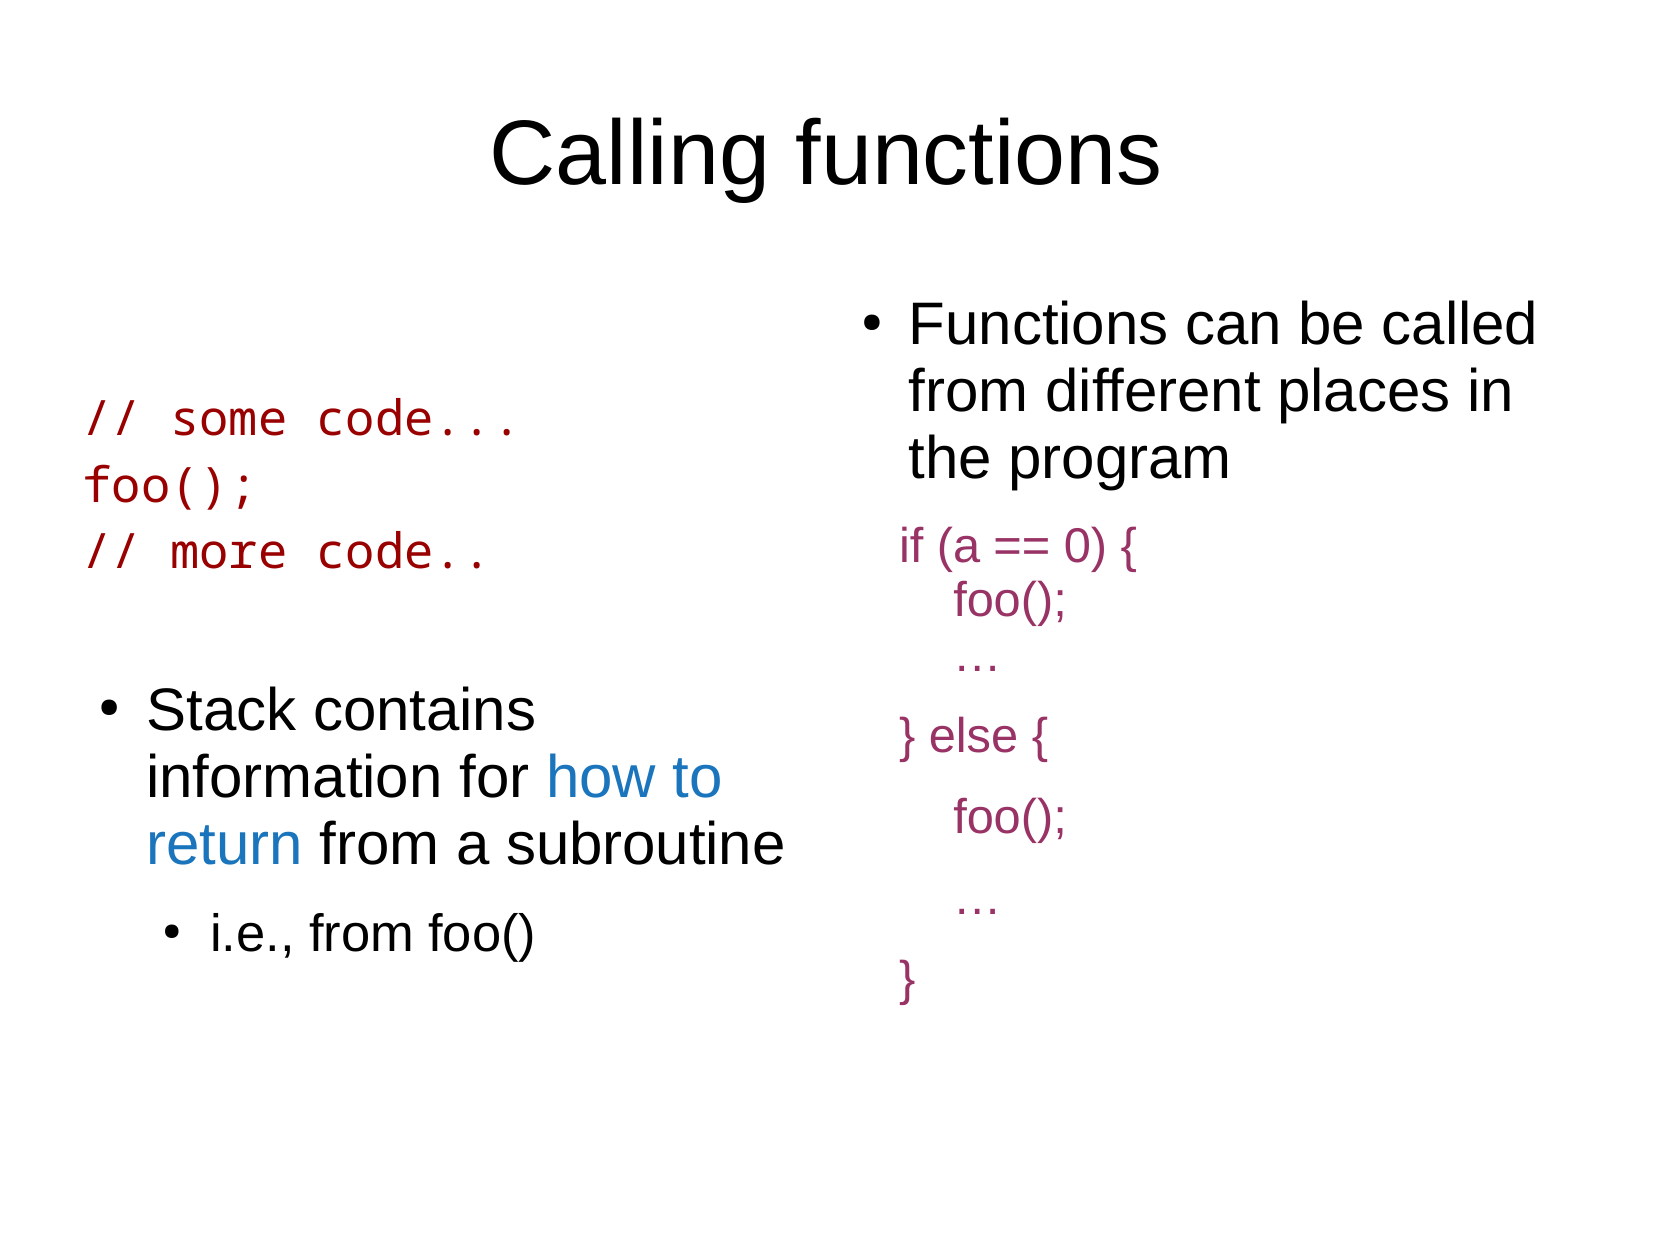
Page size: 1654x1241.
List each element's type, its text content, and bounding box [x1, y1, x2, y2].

list // some code... foo(); // more code.. Stack contains information for how to return from a subroutine i.e., from foo() [82, 290, 809, 1010]
title Calling functions [82, 49, 1571, 257]
list Functions can be called from different places in the program if (a == 0) { foo(); … } else { foo(); … } [845, 290, 1572, 1010]
